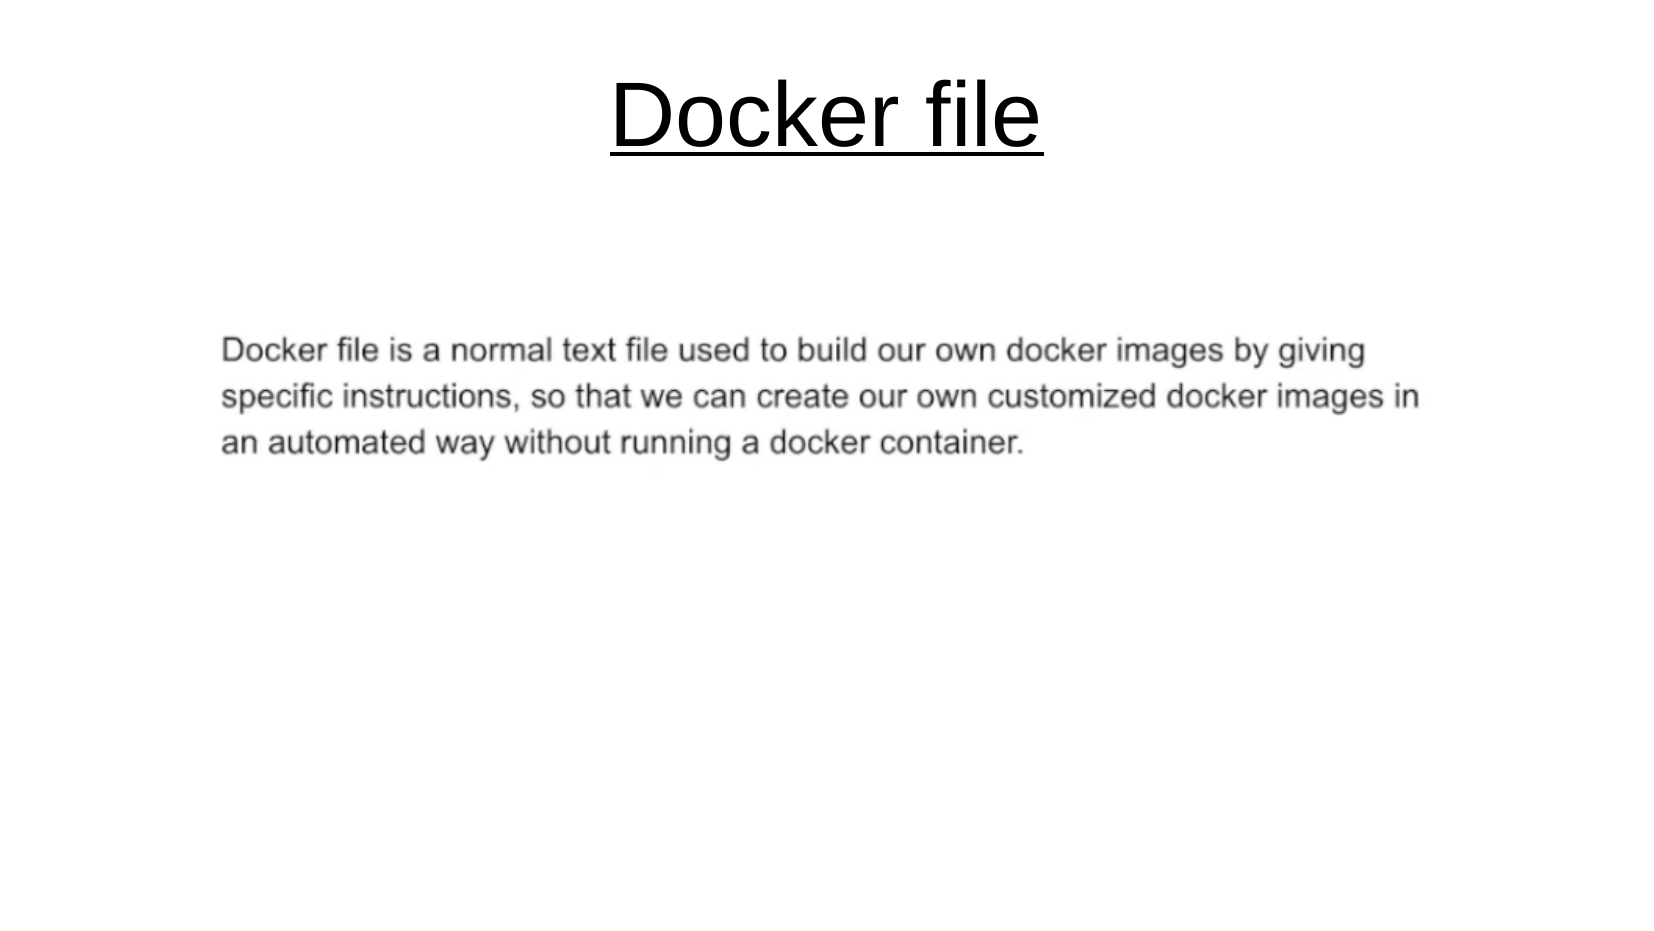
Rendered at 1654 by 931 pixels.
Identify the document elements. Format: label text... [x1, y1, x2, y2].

title Docker file [82, 37, 1571, 193]
picture [178, 305, 1475, 486]
